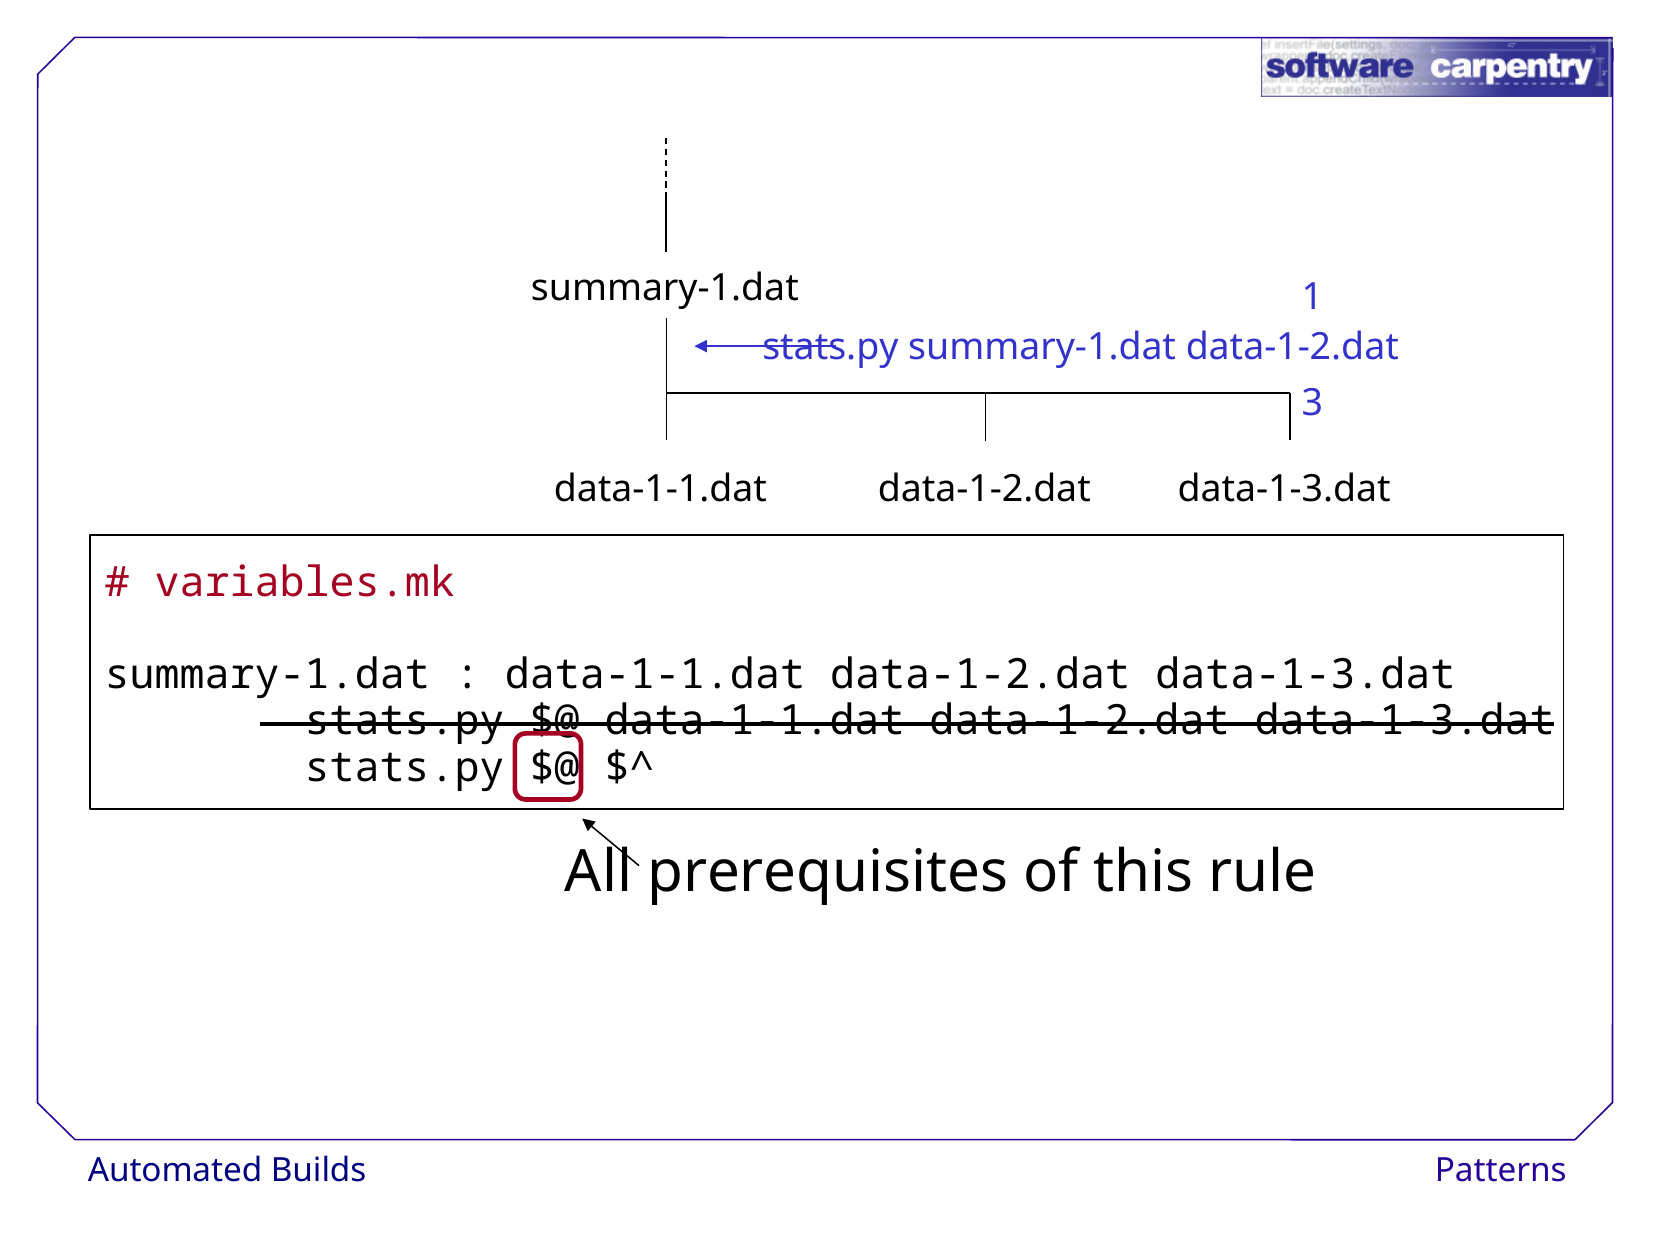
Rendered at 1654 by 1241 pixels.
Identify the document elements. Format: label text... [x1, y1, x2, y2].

text_box 1 [1286, 241, 1489, 325]
text_box stats.py summary-1.dat data-1-2.dat [747, 291, 1565, 375]
text_box summary-1.dat [441, 232, 889, 316]
text_box data-1-2.dat [788, 433, 1181, 517]
picture [1261, 39, 1613, 97]
text_box # variables.mk summary-1.dat : data-1-1.dat data-1-2.dat data-1-3.dat stats.py $@ data-1-1.dat data-1-2.dat data-1-3.dat stats.py $@ $^ [518, 736, 578, 797]
text_box data-1-1.dat [464, 433, 788, 517]
text_box 3 [1286, 348, 1489, 432]
text_box data-1-3.dat [1181, 433, 1481, 517]
text_box All prerequisites of this rule [550, 790, 1482, 911]
text_box # variables.mk summary-1.dat : data-1-1.dat data-1-2.dat data-1-3.dat stats.py $@ data-1-1.dat data-1-2.dat data-1-3.dat stats.py $@ $^ [89, 534, 1564, 810]
